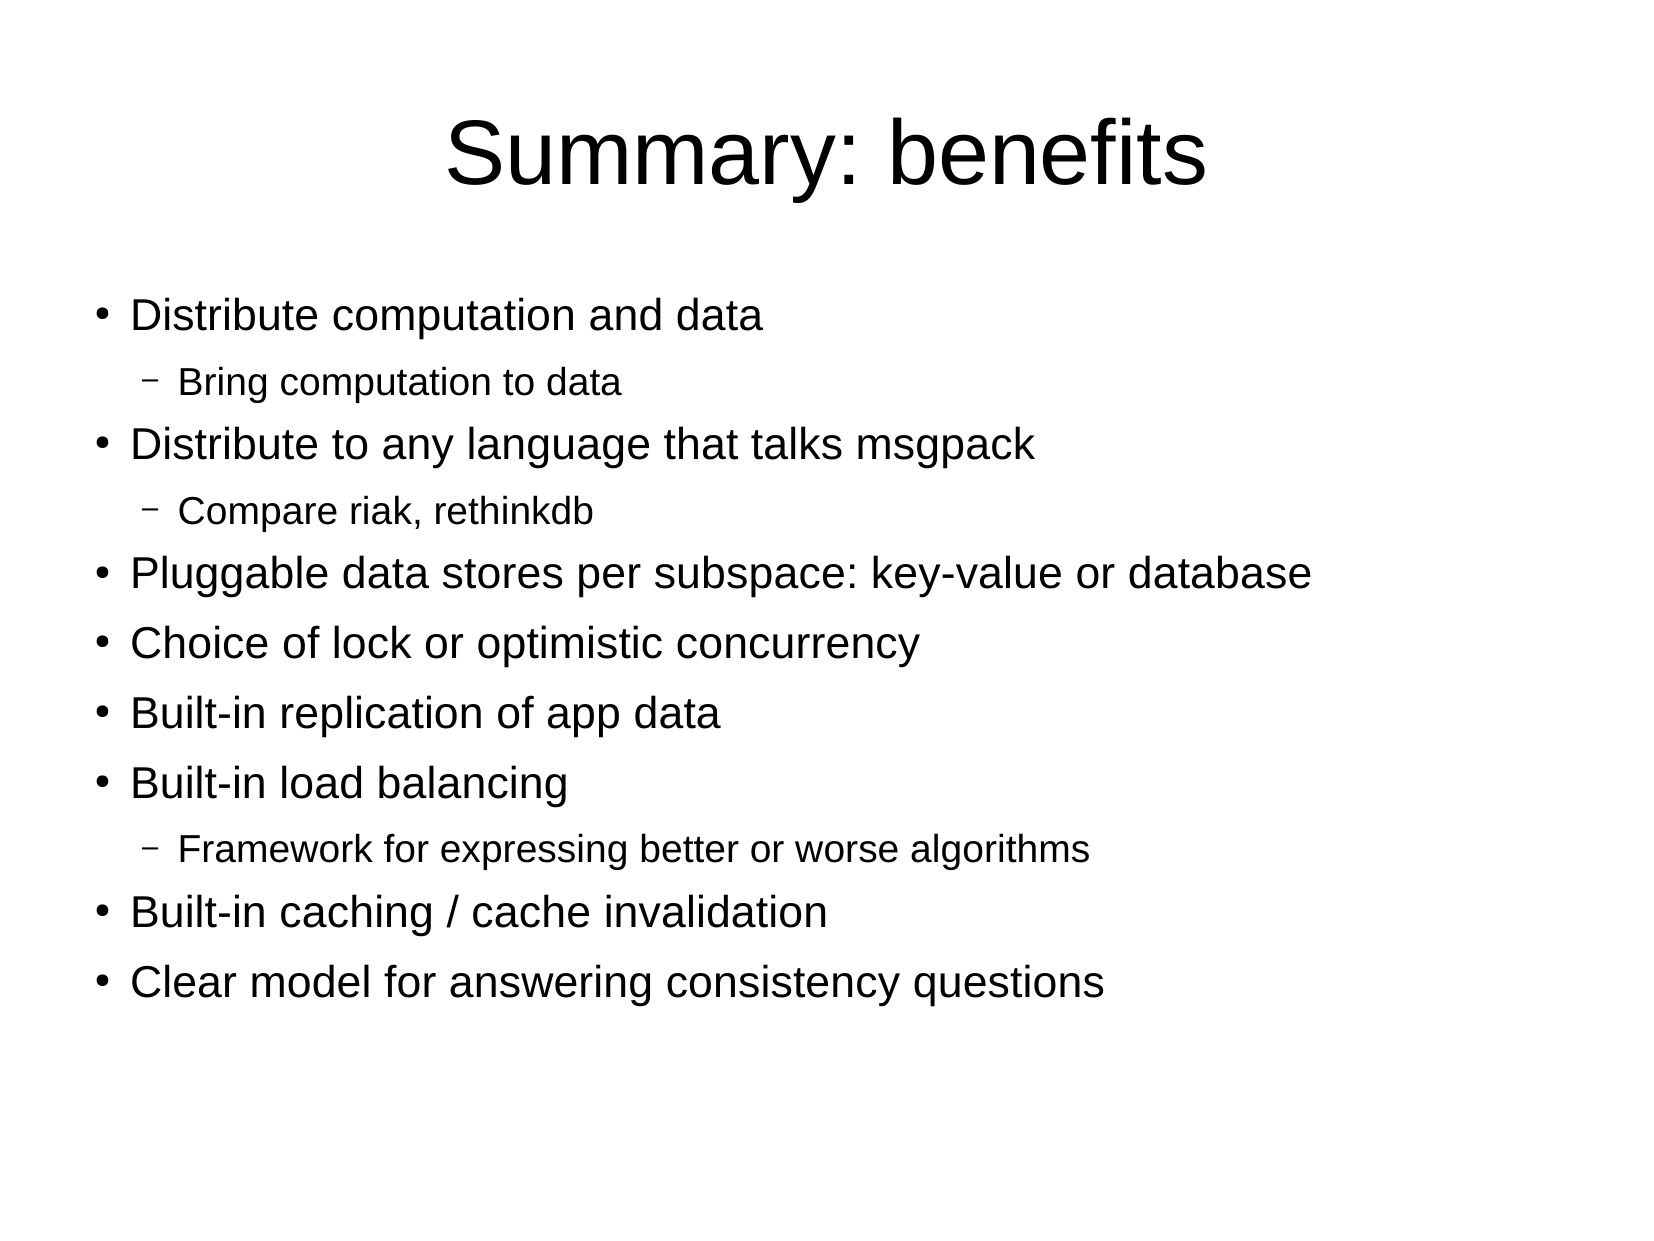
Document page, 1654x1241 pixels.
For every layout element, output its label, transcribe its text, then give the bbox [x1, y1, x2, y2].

title Summary: benefits [82, 49, 1571, 257]
list Distribute computation and data Bring computation to data Distribute to any language that talks msgpack Compare riak, rethinkdb Pluggable data stores per subspace: key-value or database Choice of lock or optimistic concurrency Built-in replication of app data Built-in load balancing Framework for expressing better or worse algorithms Built-in caching / cache invalidation Clear model for answering consistency questions [82, 290, 1538, 1010]
